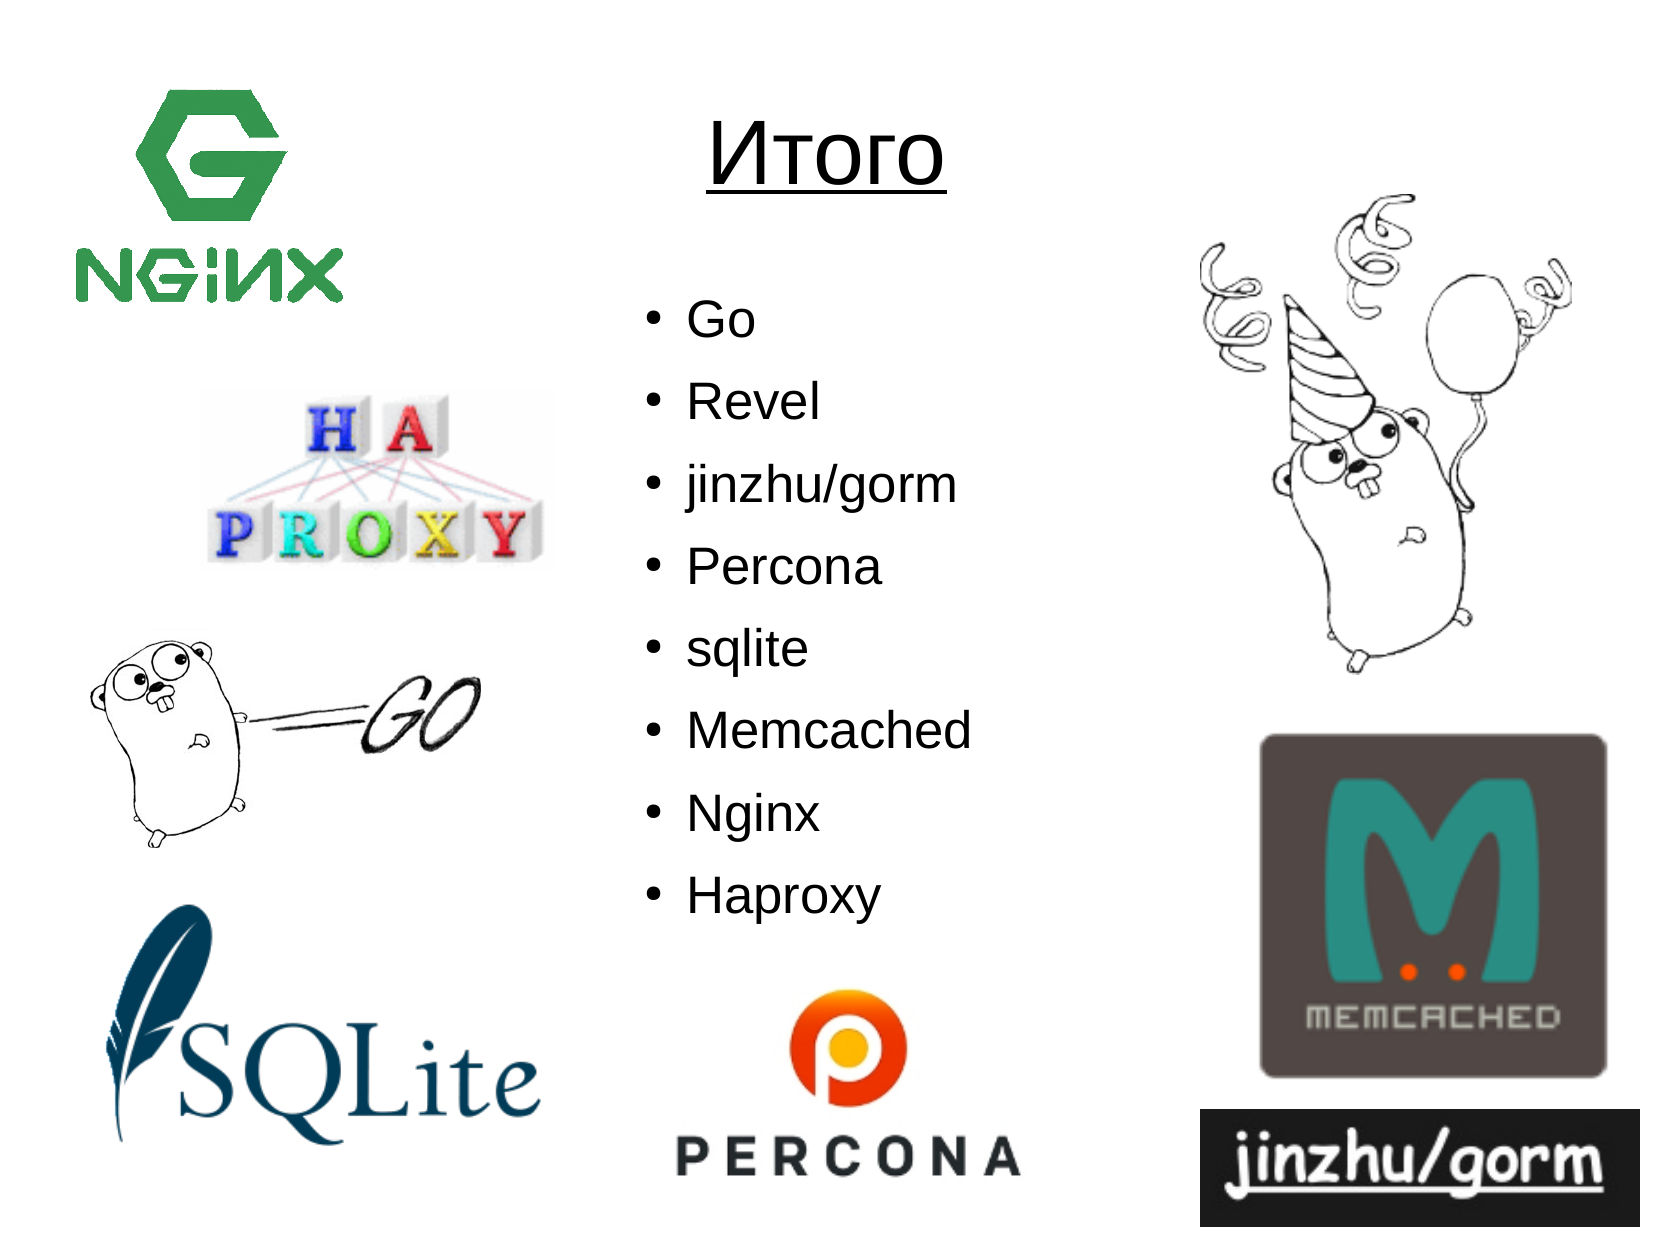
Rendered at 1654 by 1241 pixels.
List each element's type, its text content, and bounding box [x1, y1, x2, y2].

picture [1245, 719, 1621, 1096]
picture [90, 899, 550, 1156]
picture [1200, 1109, 1640, 1227]
picture [90, 629, 481, 848]
title Итого [82, 49, 1571, 257]
list Go Revel jinzhu/gorm Percona sqlite Memcached Nginx Haproxy [630, 289, 1111, 931]
picture [1200, 194, 1572, 676]
picture [72, 59, 346, 333]
picture [673, 974, 1030, 1185]
picture [199, 389, 556, 571]
